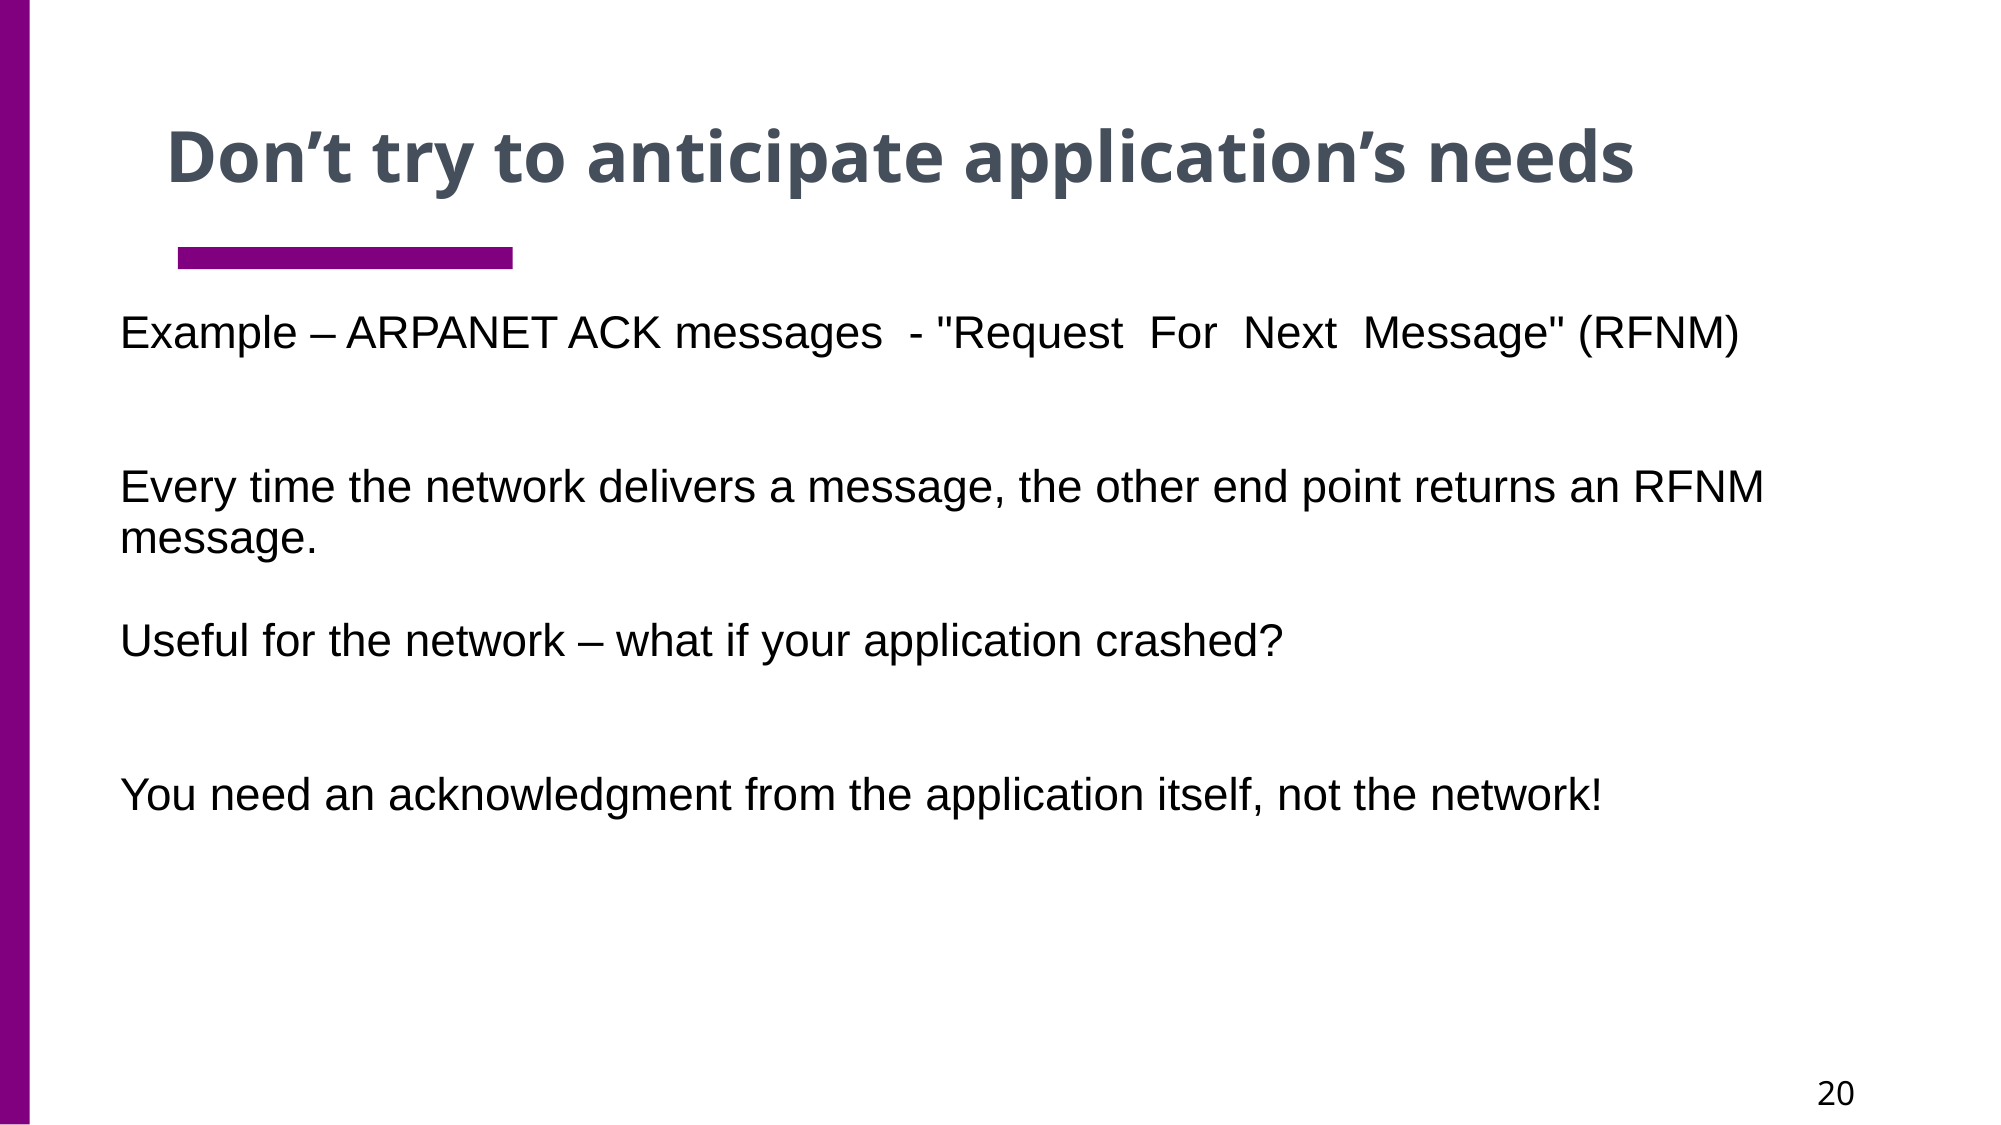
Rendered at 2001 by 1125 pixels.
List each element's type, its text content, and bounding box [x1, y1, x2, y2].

text_box Don’t try to anticipate application’s needs [151, 0, 1849, 212]
text_box Example – ARPANET ACK messages - "Request For Next Message" (RFNM) Every time the network delivers a message, the other end point returns an RFNM message. Useful for the network – what if your application crashed? You need an acknowledgment from the application itself, not the network! [105, 299, 1906, 1125]
